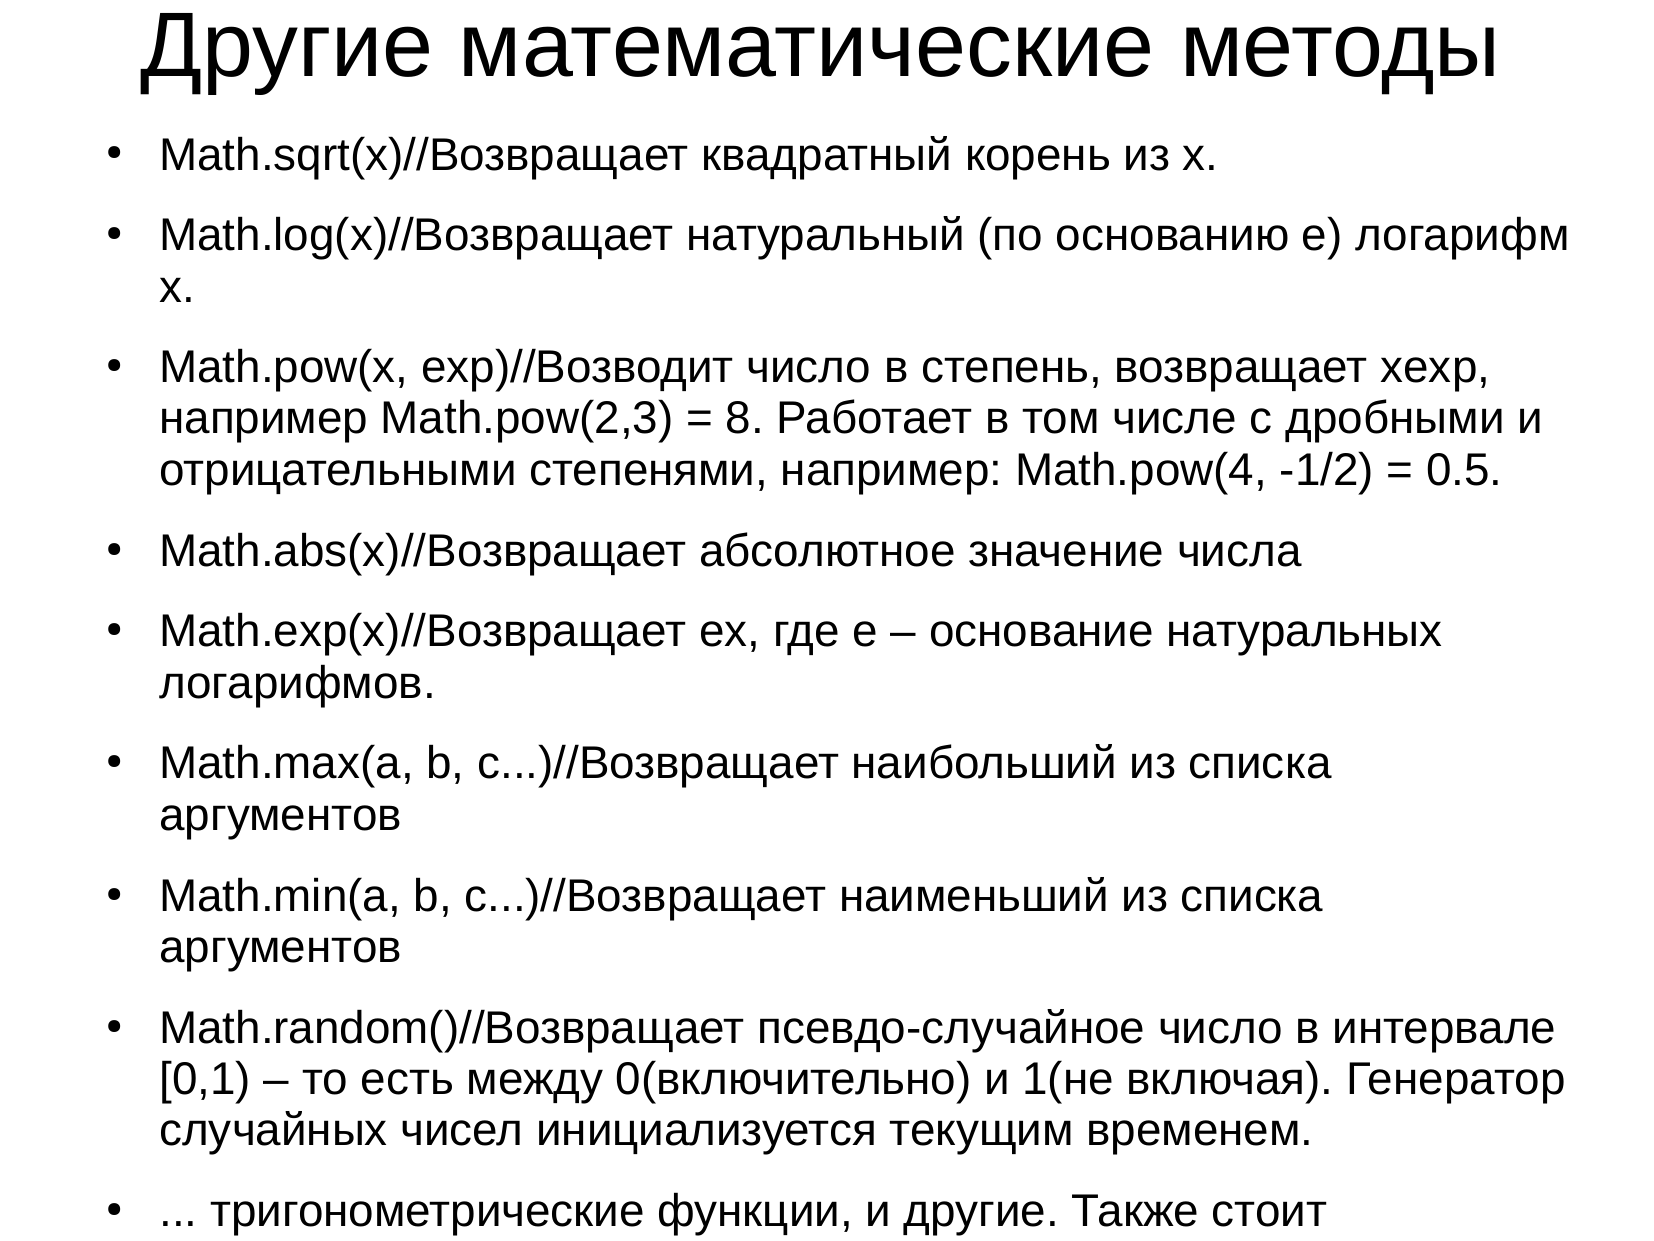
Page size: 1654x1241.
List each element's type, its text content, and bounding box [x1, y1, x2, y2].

list Math.sqrt(x)//Возвращает квадратный корень из x. Math.log(x)//Возвращает натуральный (по основанию e) логарифм x. Math.pow(x, exp)//Возводит число в степень, возвращает xexp, например Math.pow(2,3) = 8. Работает в том числе с дробными и отрицательными степенями, например: Math.pow(4, -1/2) = 0.5. Math.abs(x)//Возвращает абсолютное значение числа Math.exp(x)//Возвращает ex, где e – основание натуральных логарифмов. Math.max(a, b, c...)//Возвращает наибольший из списка аргументов Math.min(a, b, c...)//Возвращает наименьший из списка аргументов Math.random()//Возвращает псевдо-случайное число в интервале [0,1) – то есть между 0(включительно) и 1(не включая). Генератор случайных чисел инициализуется текущим временем. ... тригонометрические функции, и другие. Также стоит ознакомится самим [88, 128, 1577, 1241]
title Другие математические методы [76, 0, 1565, 148]
